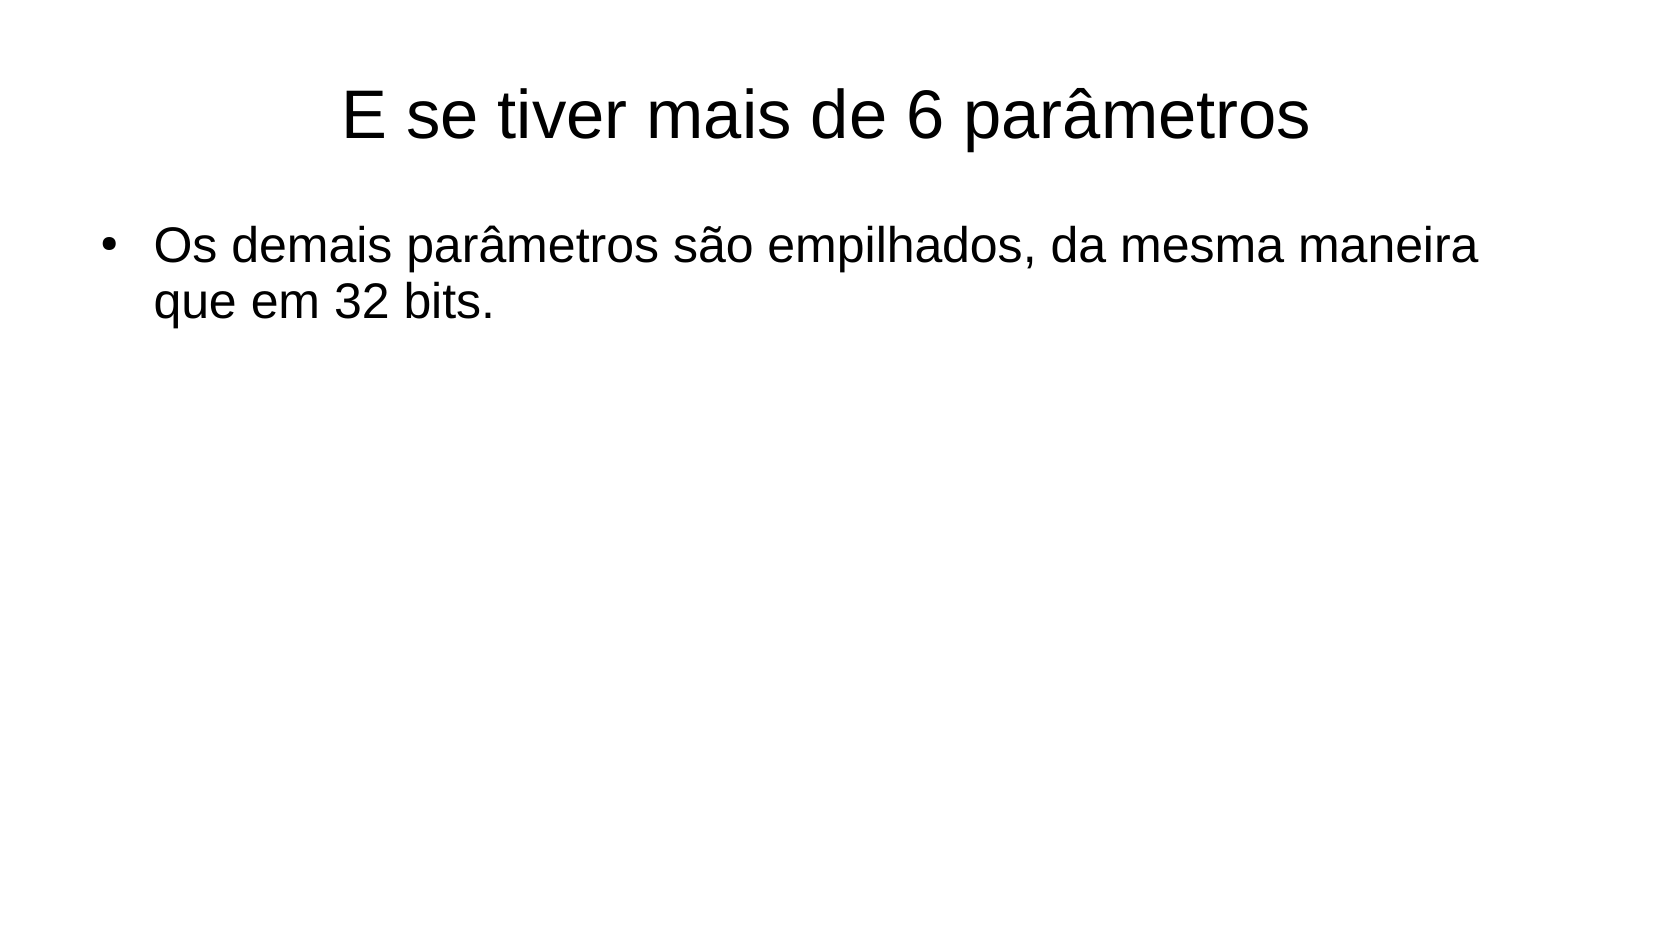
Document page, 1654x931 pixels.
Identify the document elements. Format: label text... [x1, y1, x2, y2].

list Os demais parâmetros são empilhados, da mesma maneira que em 32 bits. [82, 217, 1571, 758]
title E se tiver mais de 6 parâmetros [82, 37, 1571, 193]
